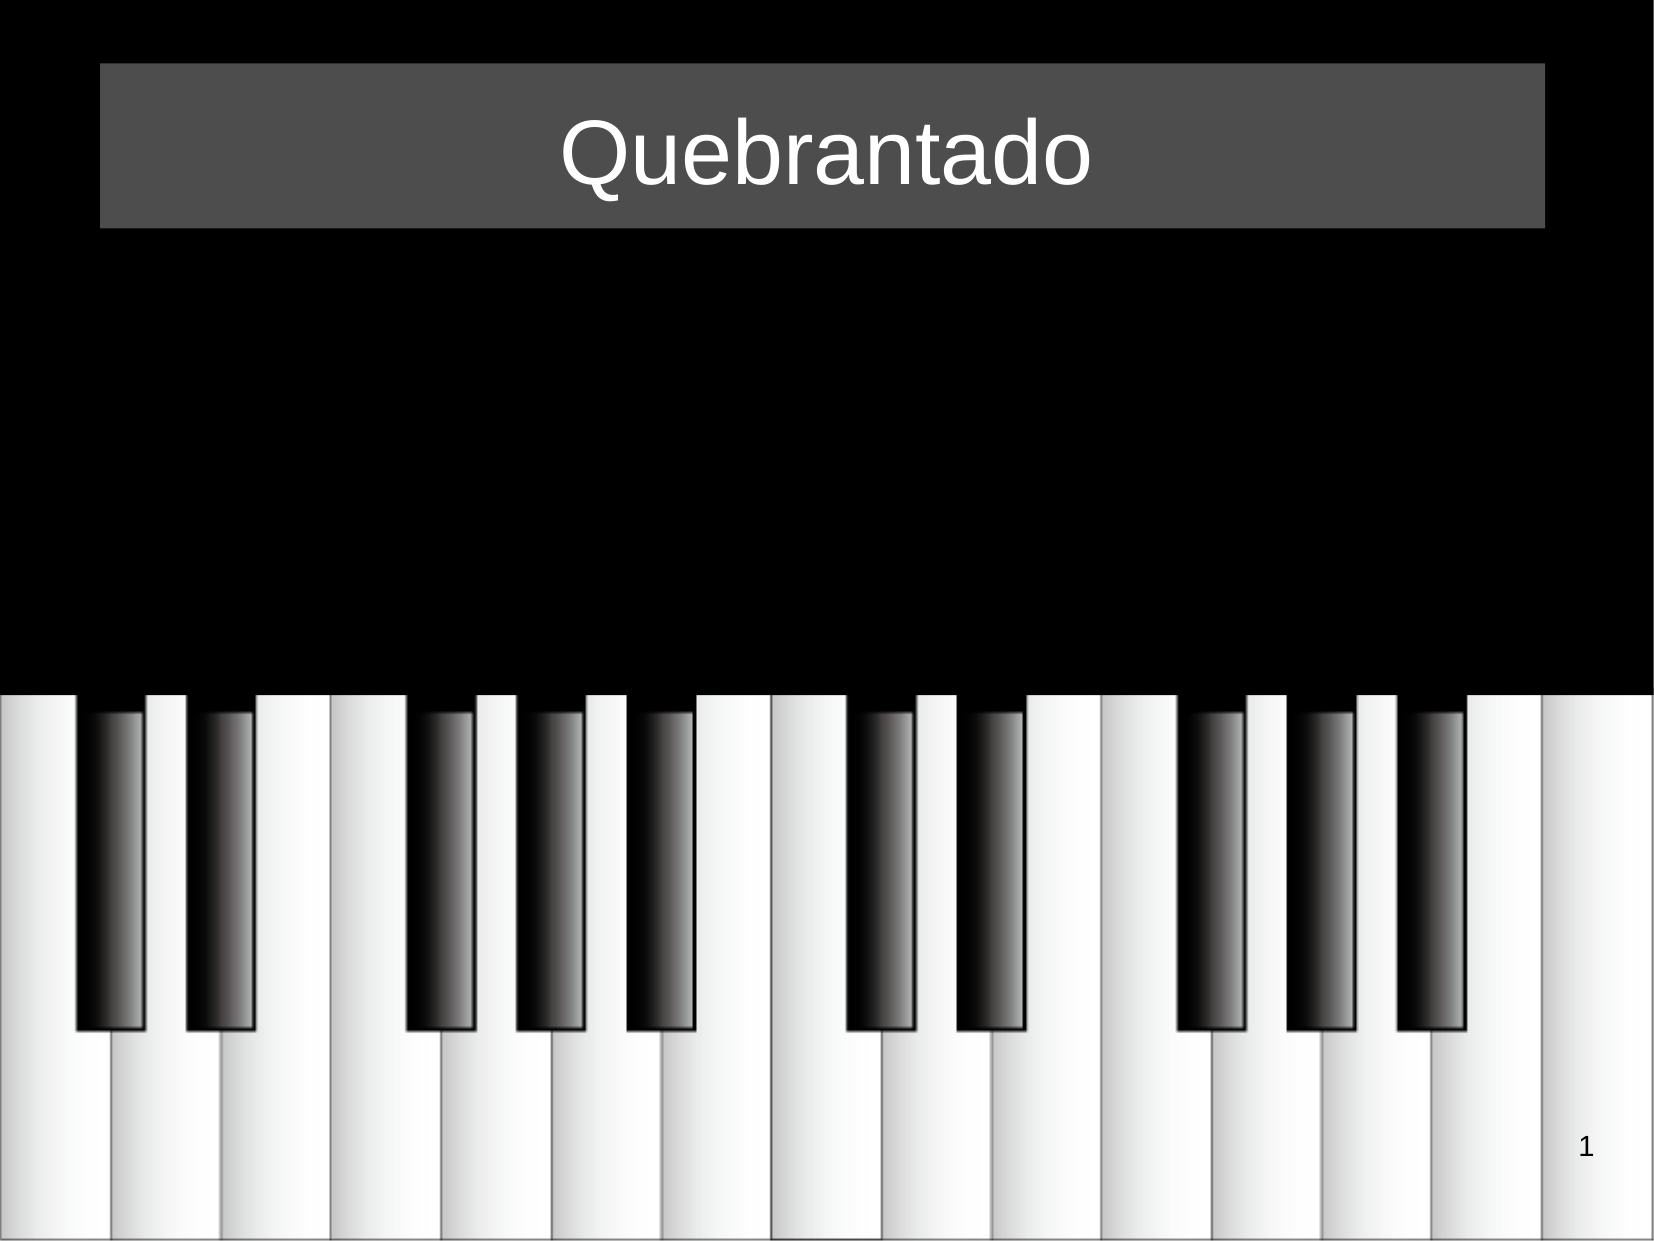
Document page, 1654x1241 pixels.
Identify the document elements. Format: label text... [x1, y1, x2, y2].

picture [0, 696, 1654, 1241]
title Quebrantado [82, 49, 1571, 257]
